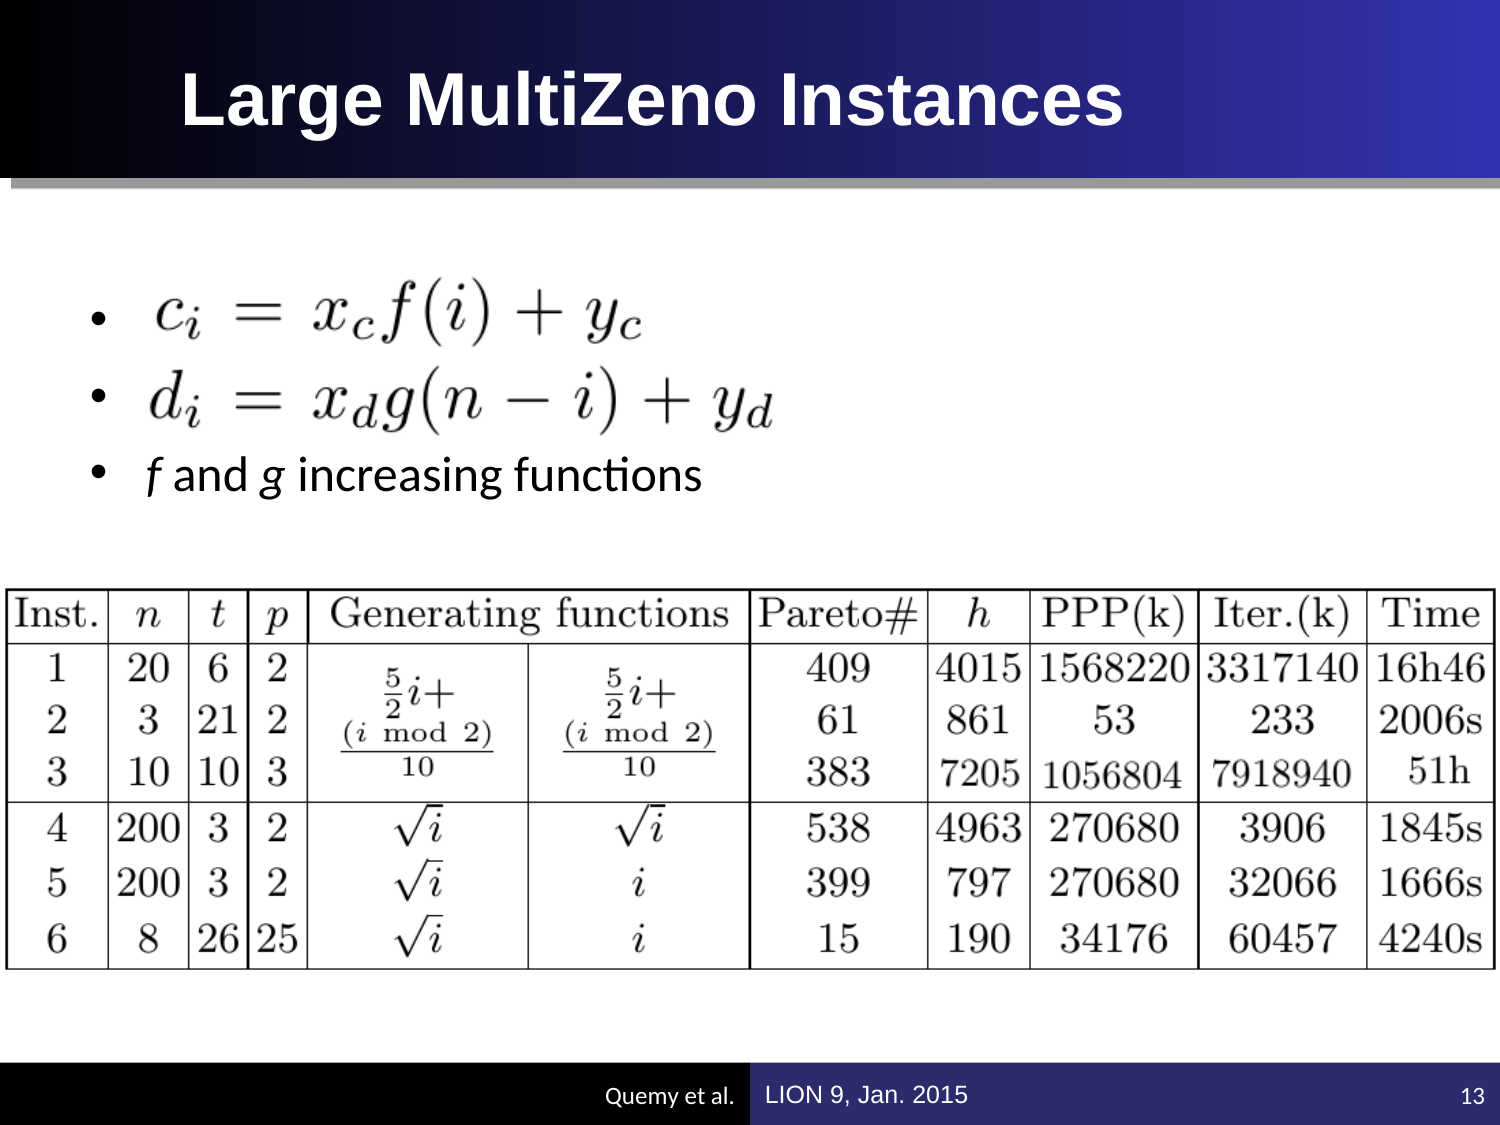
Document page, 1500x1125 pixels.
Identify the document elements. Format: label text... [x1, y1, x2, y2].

text_box Large MultiZeno Instances [165, 43, 1404, 148]
picture [144, 359, 777, 442]
list f and g increasing functions [75, 280, 1426, 583]
picture [0, 583, 1500, 974]
picture [137, 269, 655, 355]
